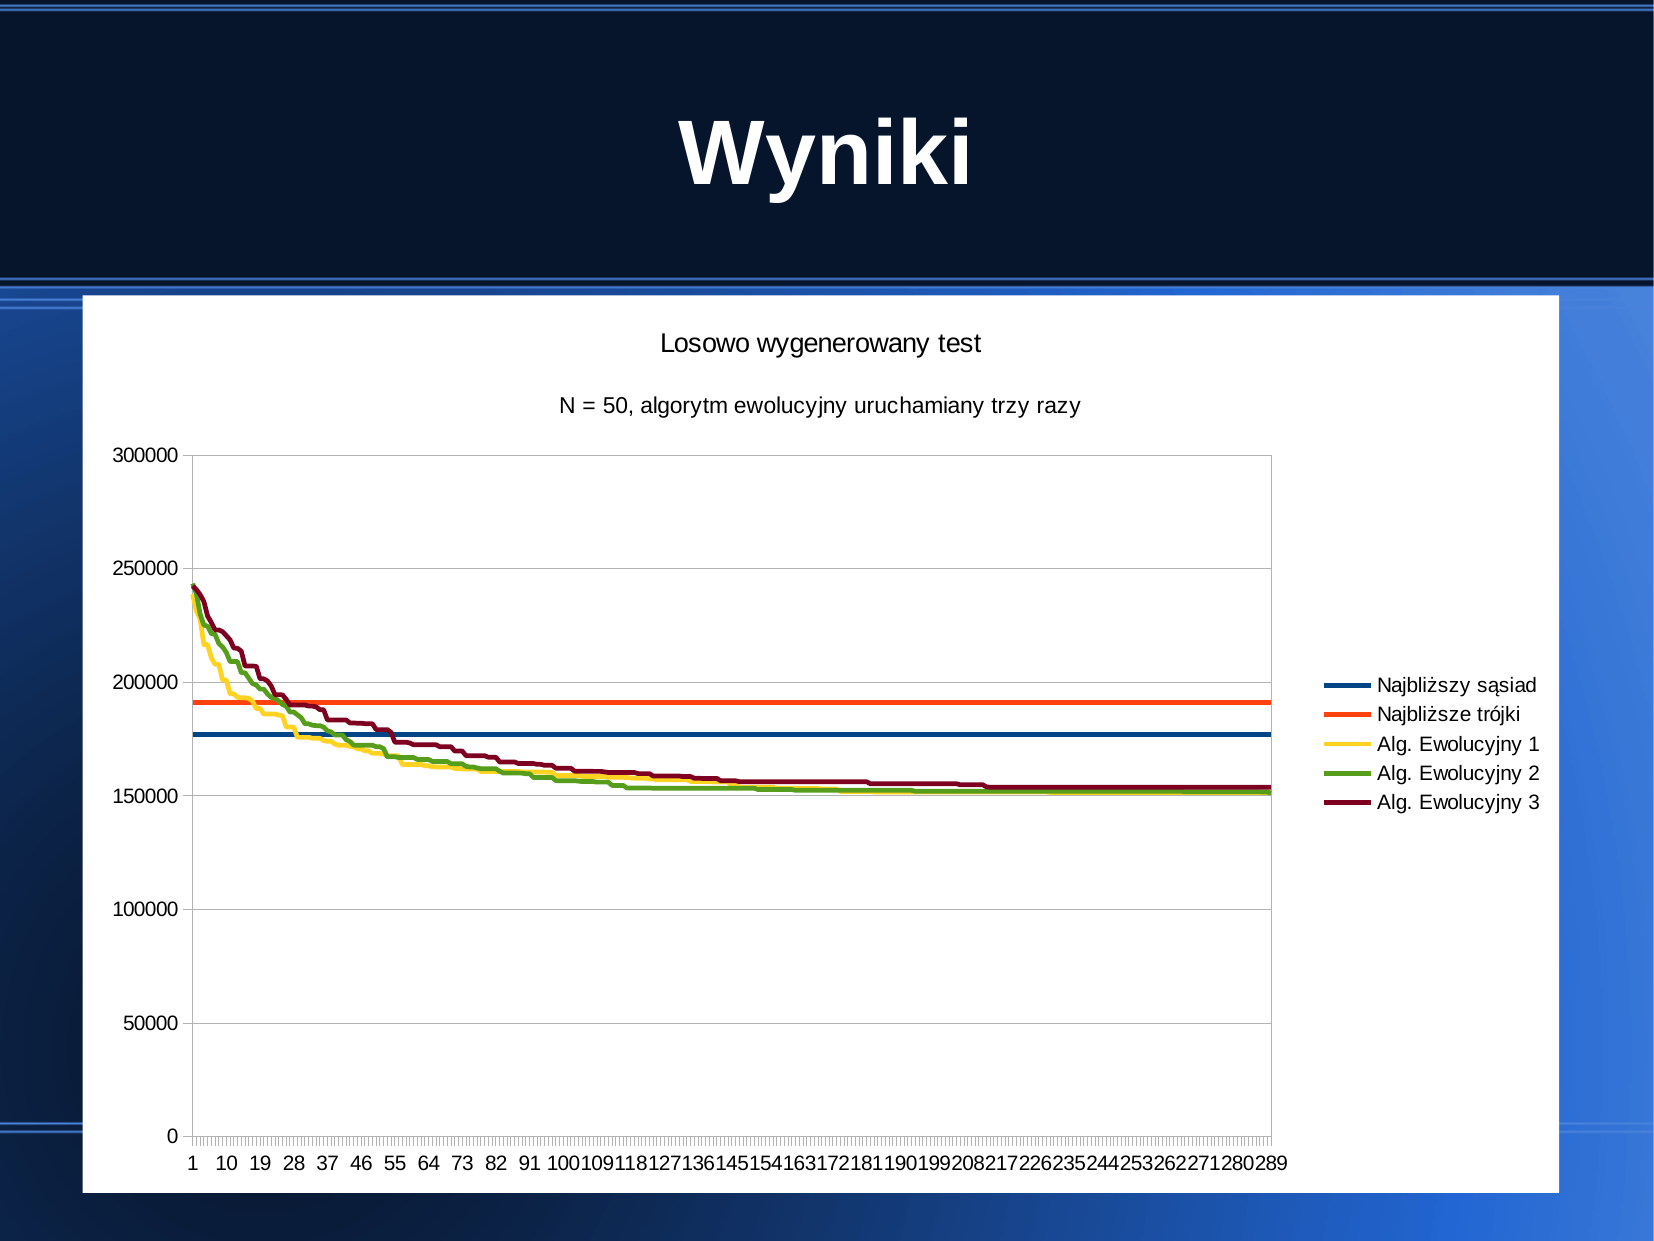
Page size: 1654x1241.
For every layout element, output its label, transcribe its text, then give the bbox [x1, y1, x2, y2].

title Wyniki [82, 49, 1571, 257]
picture [0, 0, 1654, 1241]
chart [82, 295, 1560, 1193]
